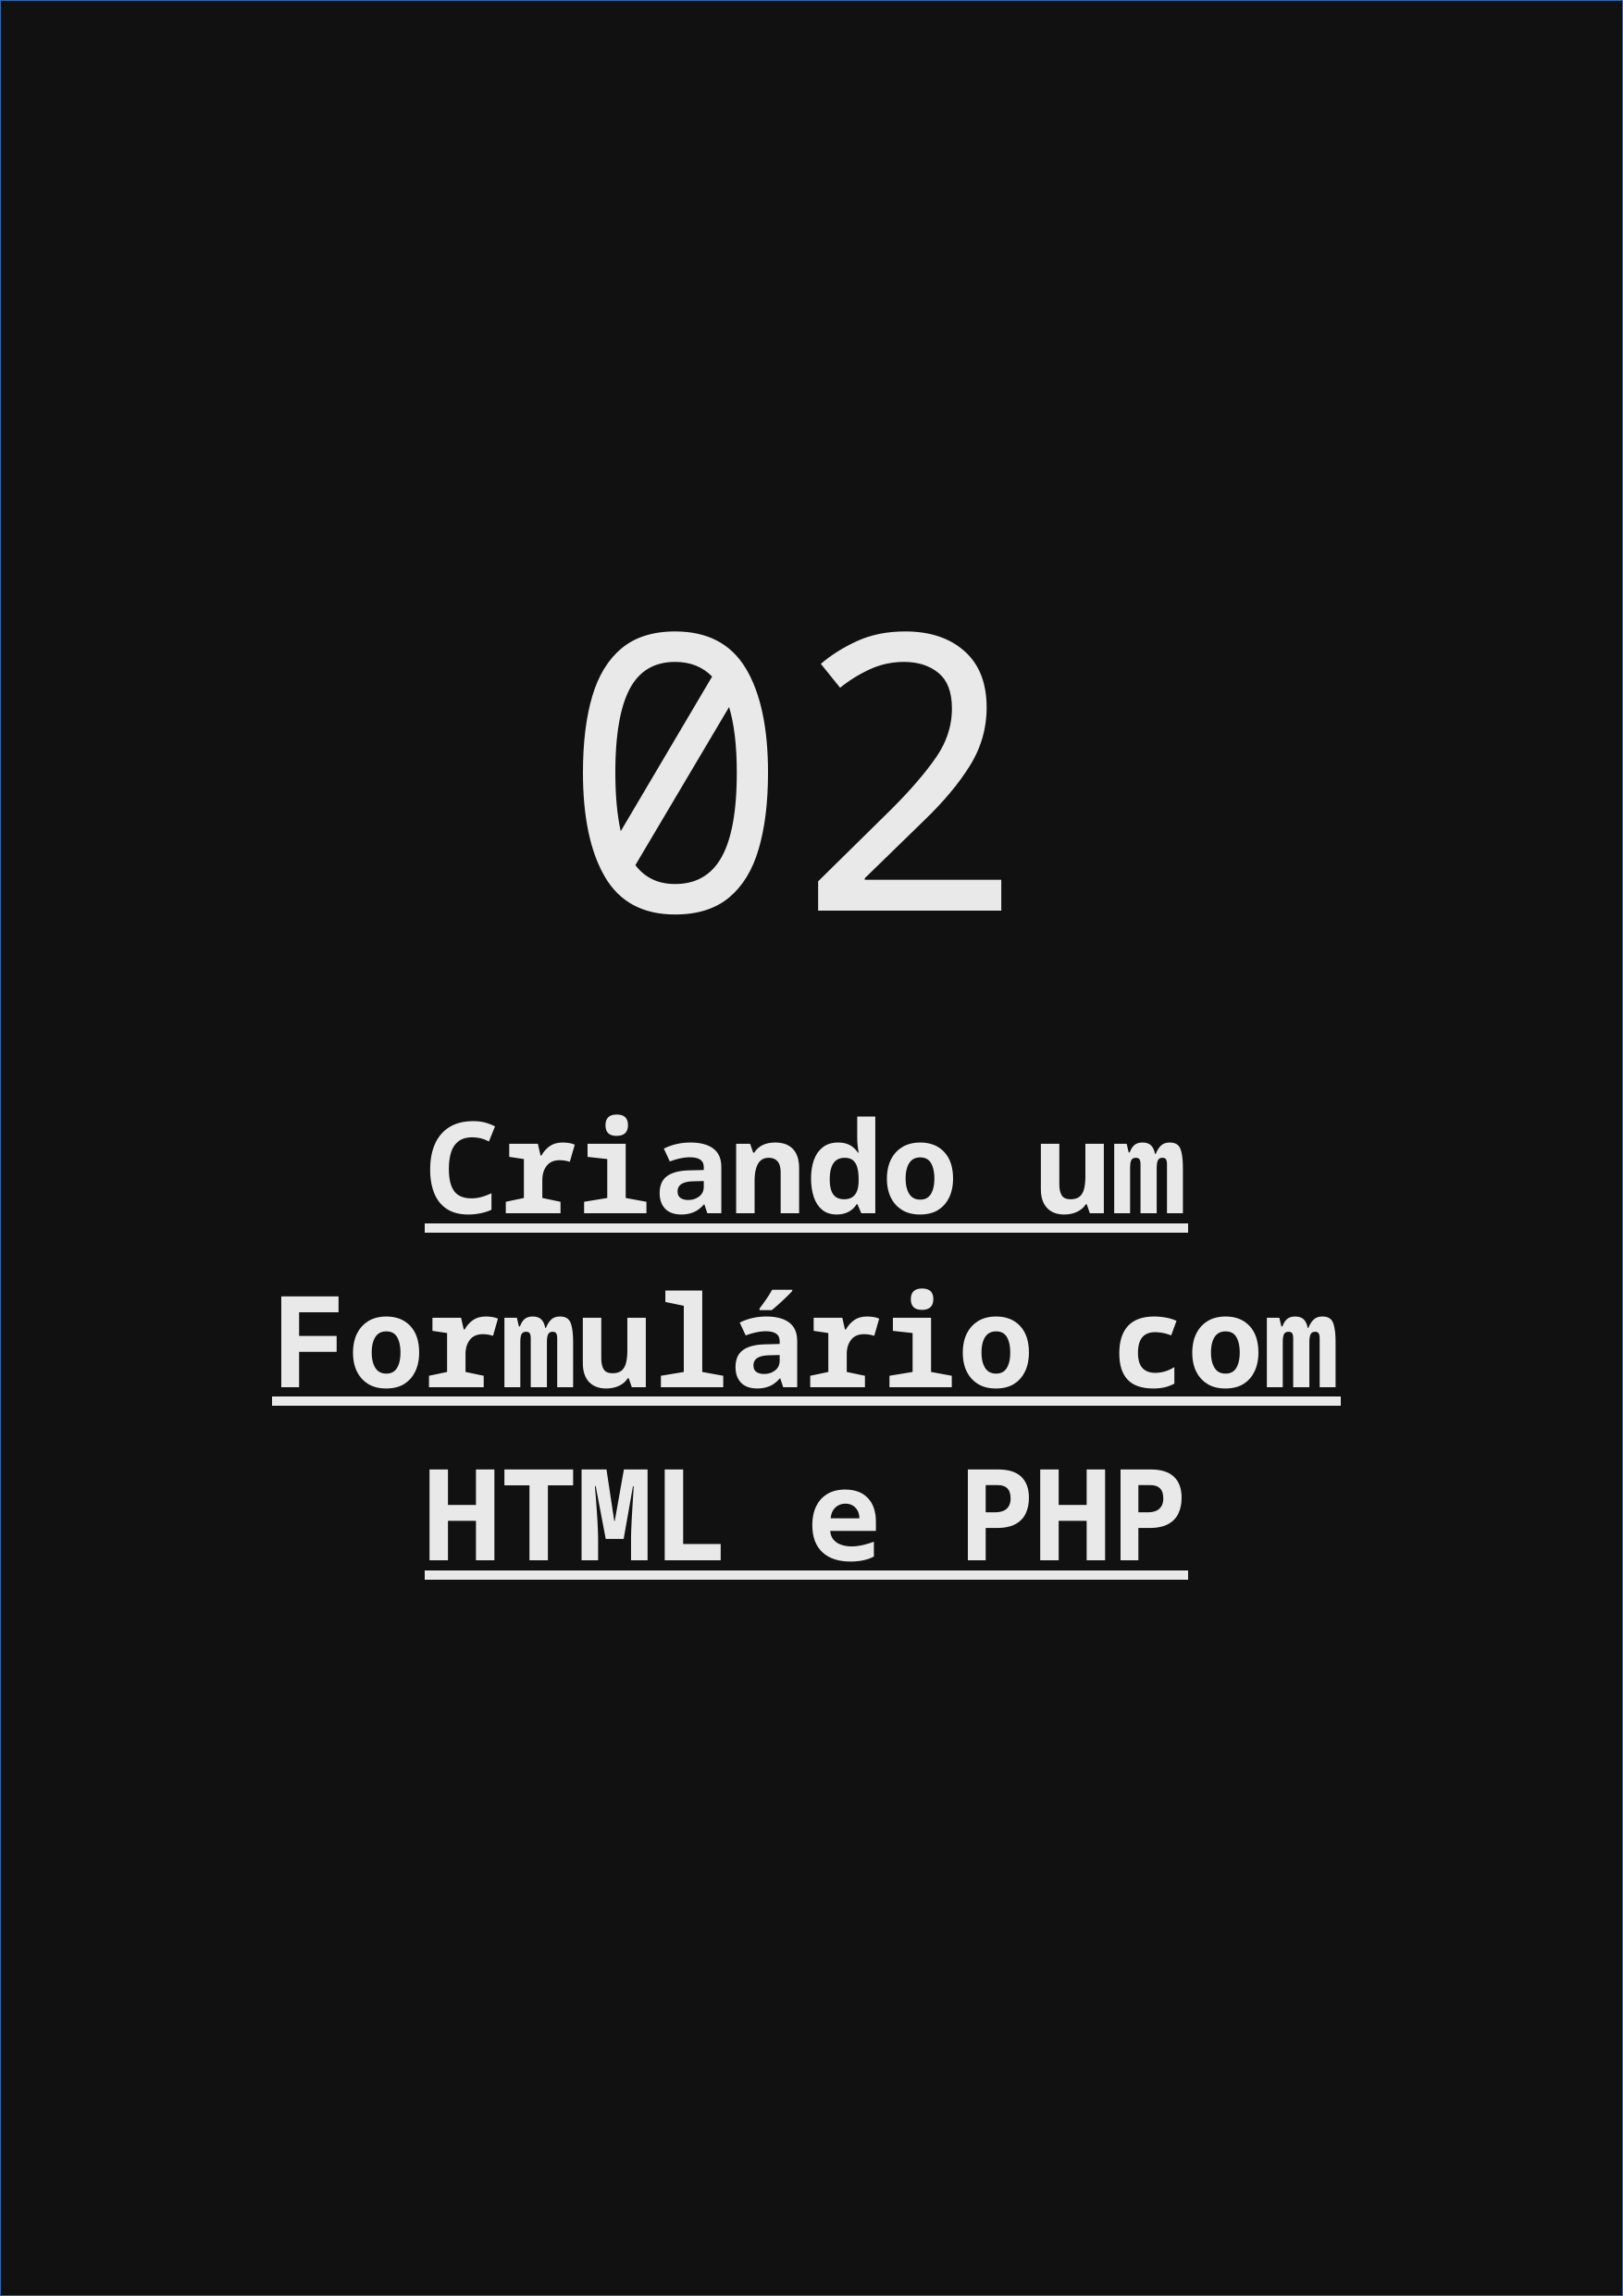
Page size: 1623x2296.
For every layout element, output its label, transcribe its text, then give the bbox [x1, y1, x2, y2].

text_box 02 [546, 491, 1066, 1015]
text_box [0, 0, 1623, 2296]
text_box Criando um Formulário com HTML e PHP [136, 1071, 1476, 1757]
